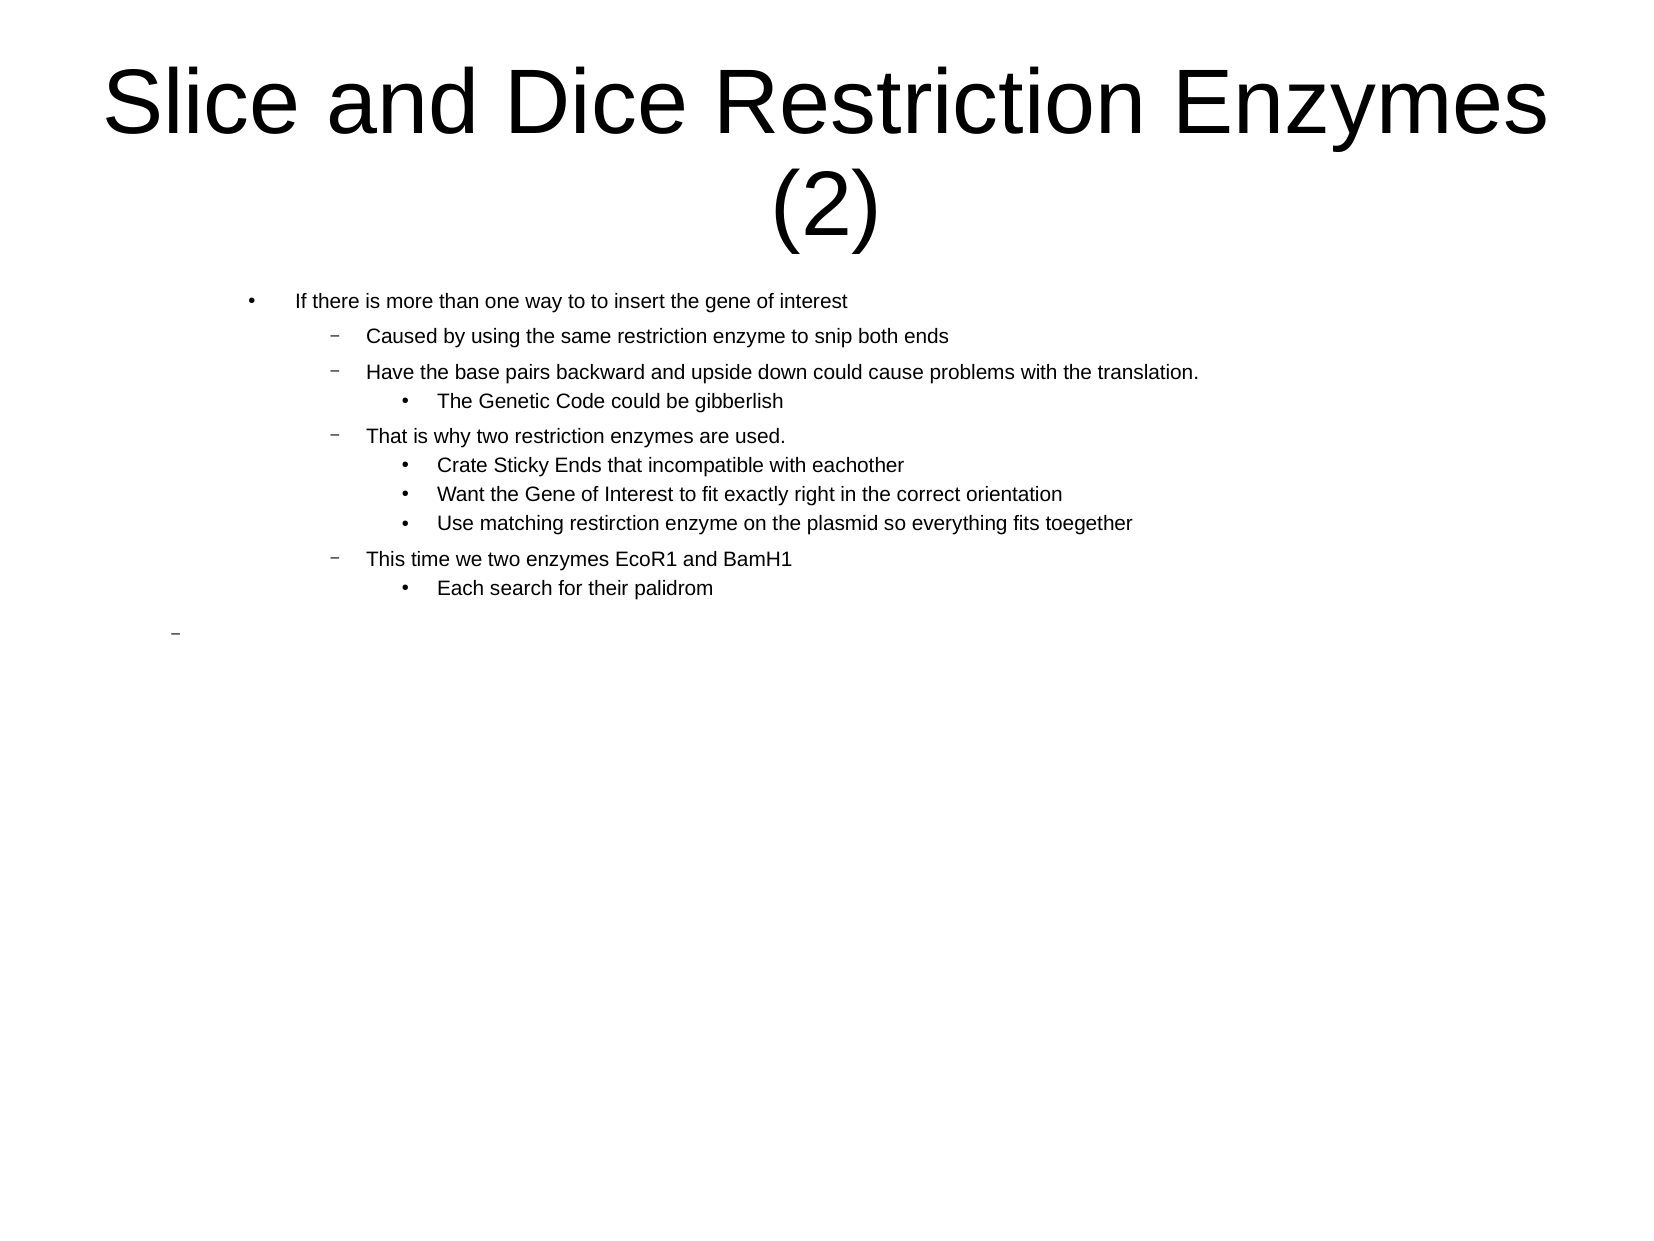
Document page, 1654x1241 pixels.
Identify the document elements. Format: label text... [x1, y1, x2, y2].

title Slice and Dice Restriction Enzymes (2) [82, 49, 1571, 257]
list If there is more than one way to to insert the gene of interest Caused by using the same restriction enzyme to snip both ends Have the base pairs backward and upside down could cause problems with the translation. The Genetic Code could be gibberlish That is why two restriction enzymes are used. Crate Sticky Ends that incompatible with eachother Want the Gene of Interest to fit exactly right in the correct orientation Use matching restirction enzyme on the plasmid so everything fits toegether This time we two enzymes EcoR1 and BamH1 Each search for their palidrom [82, 290, 1571, 1217]
